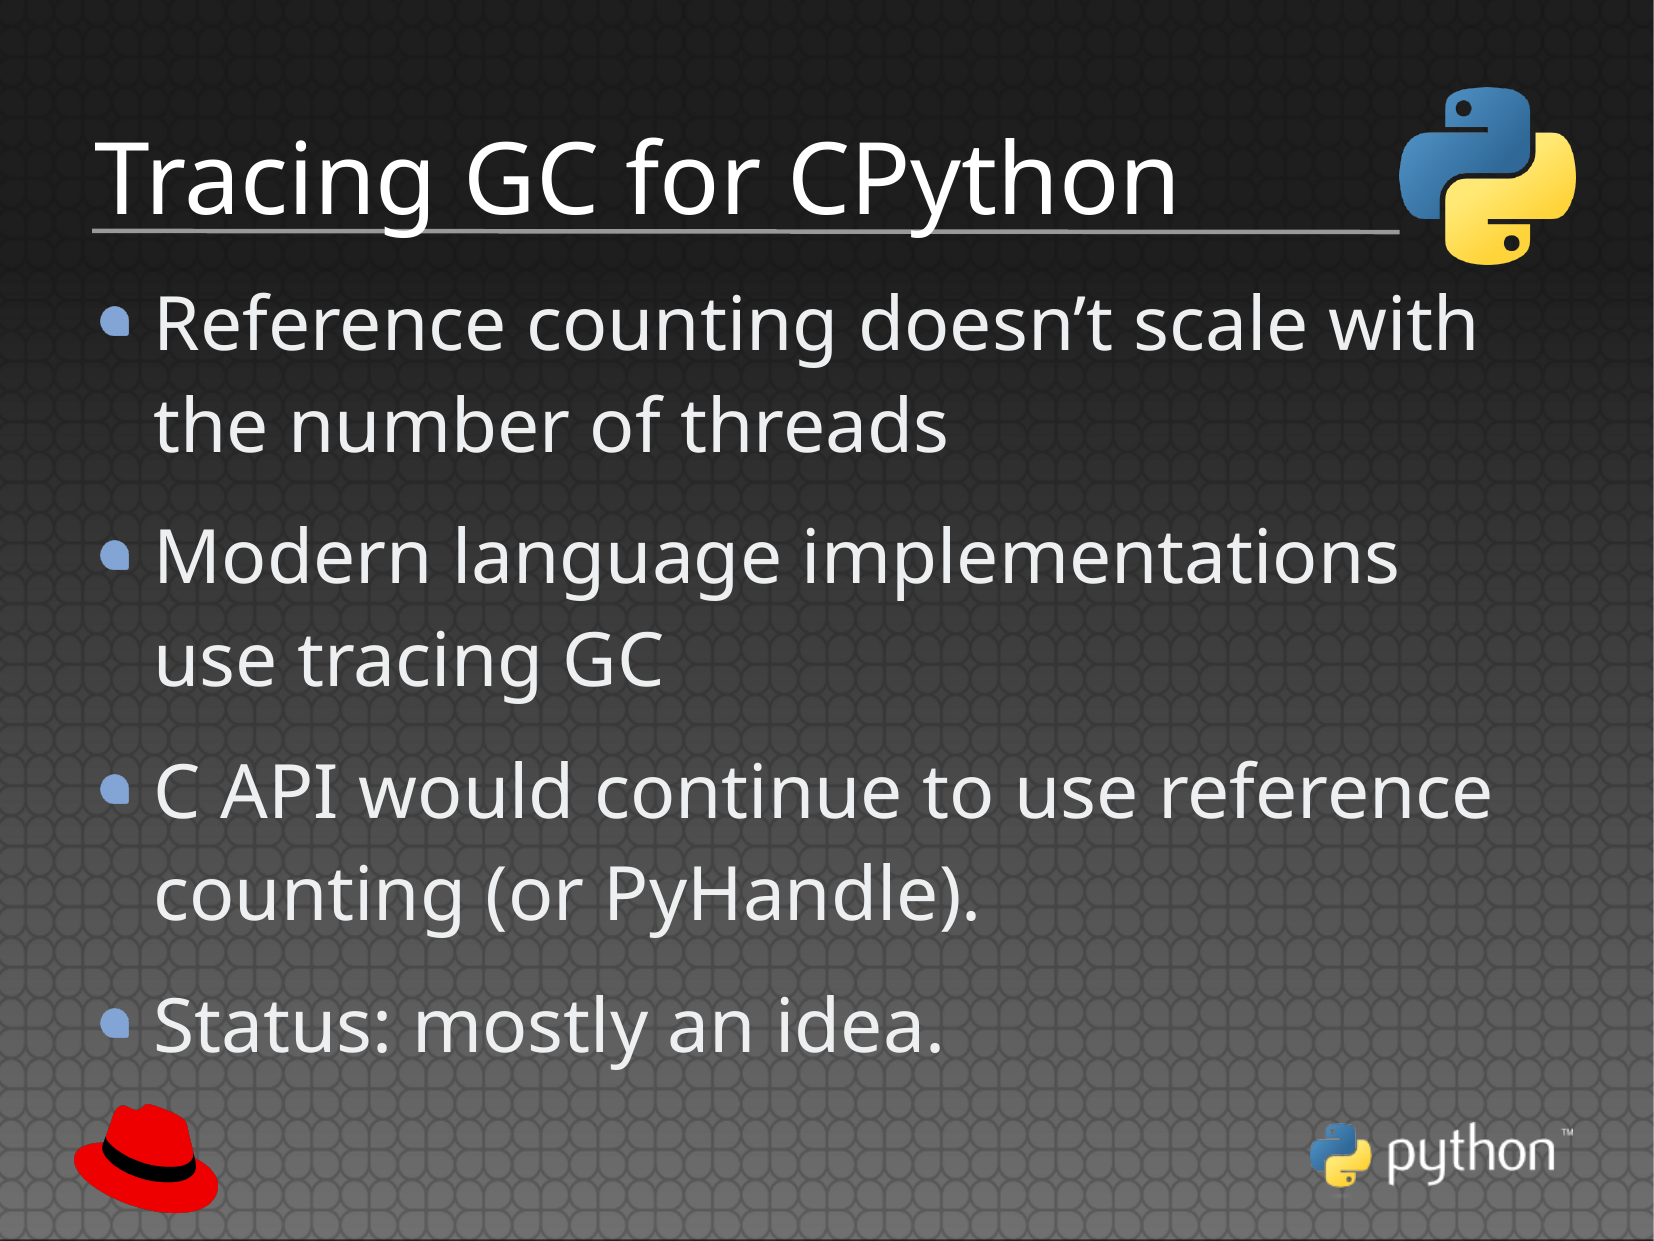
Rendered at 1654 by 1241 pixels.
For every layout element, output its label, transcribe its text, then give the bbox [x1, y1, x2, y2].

picture [0, 0, 1654, 1241]
title Tracing GC for CPython [94, 100, 1426, 251]
list Reference counting doesn’t scale with the number of threads Modern language implementations use tracing GC C API would continue to use reference counting (or PyHandle). Status: mostly an idea. [82, 269, 1540, 1118]
